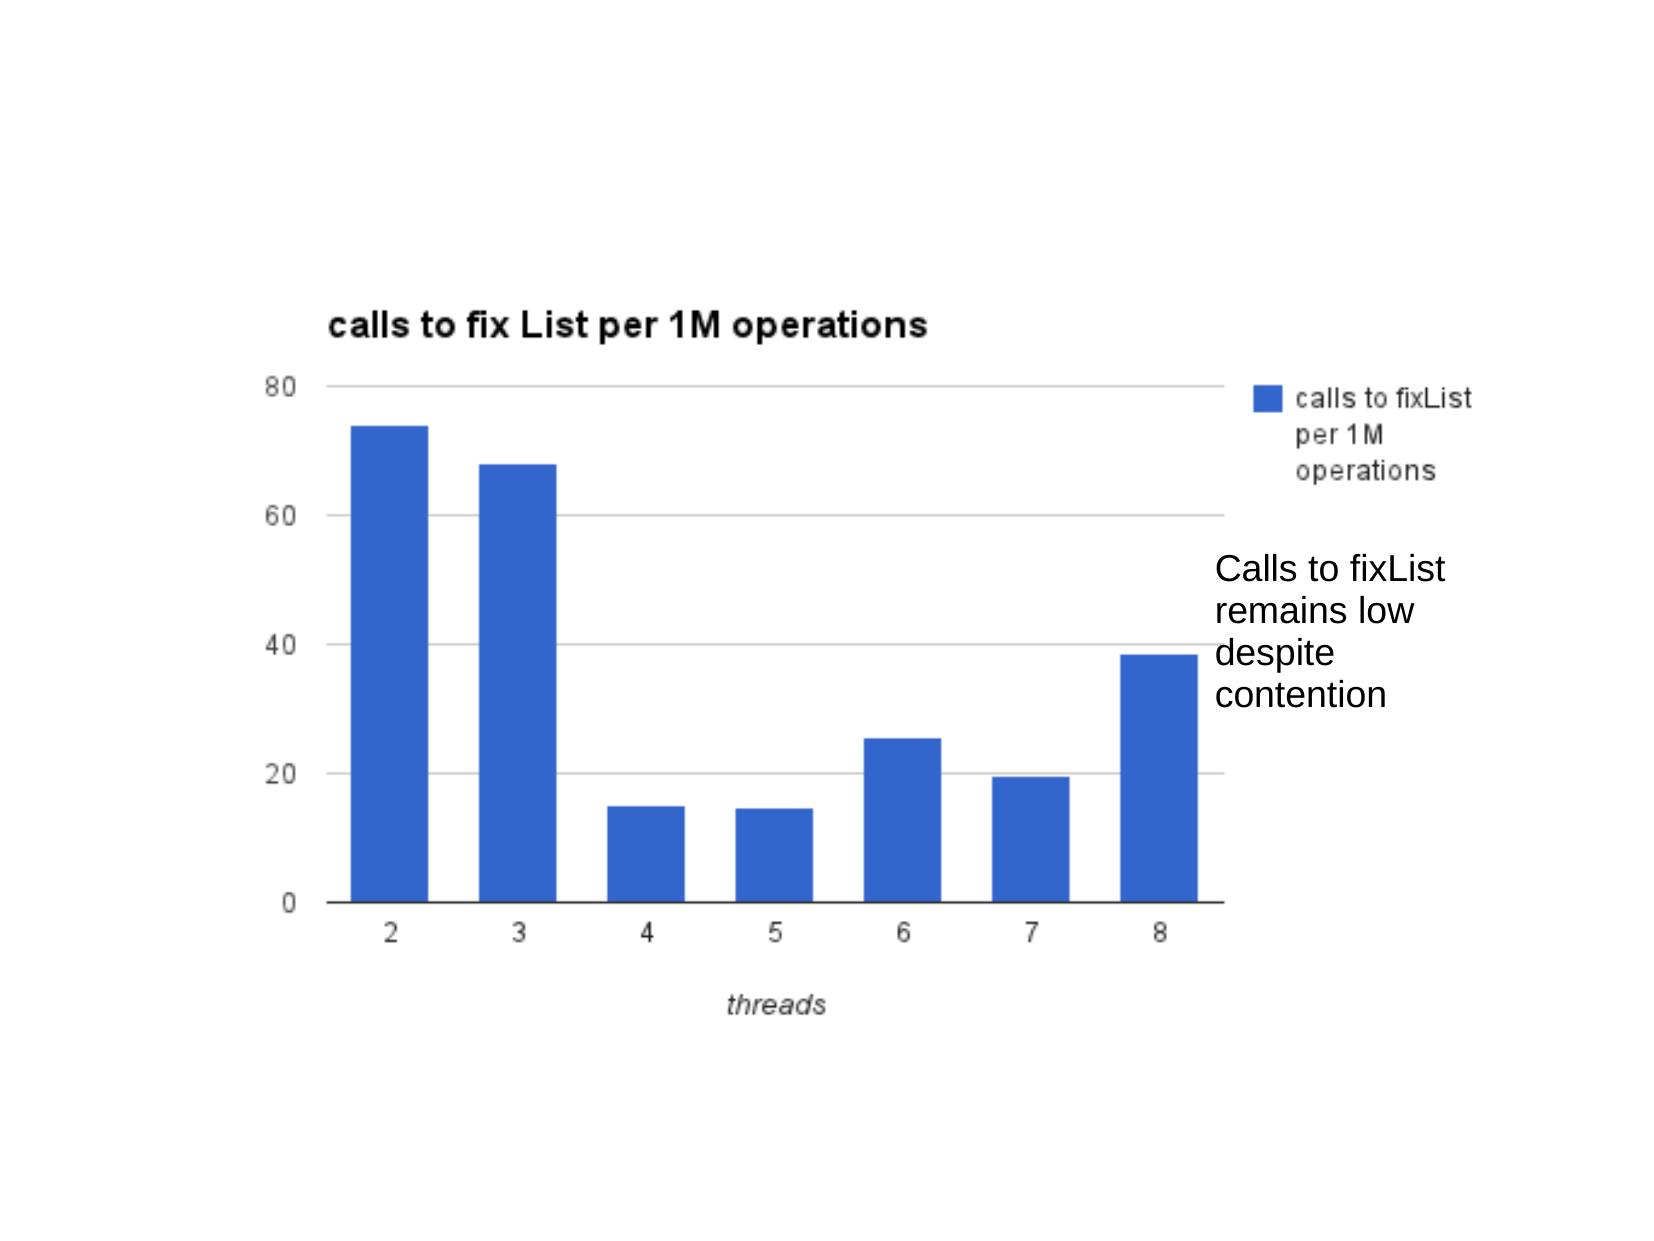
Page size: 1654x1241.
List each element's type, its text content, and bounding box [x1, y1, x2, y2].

picture [49, 225, 1501, 1066]
text_box Calls to fixList remains low despite contention [1200, 540, 1501, 765]
